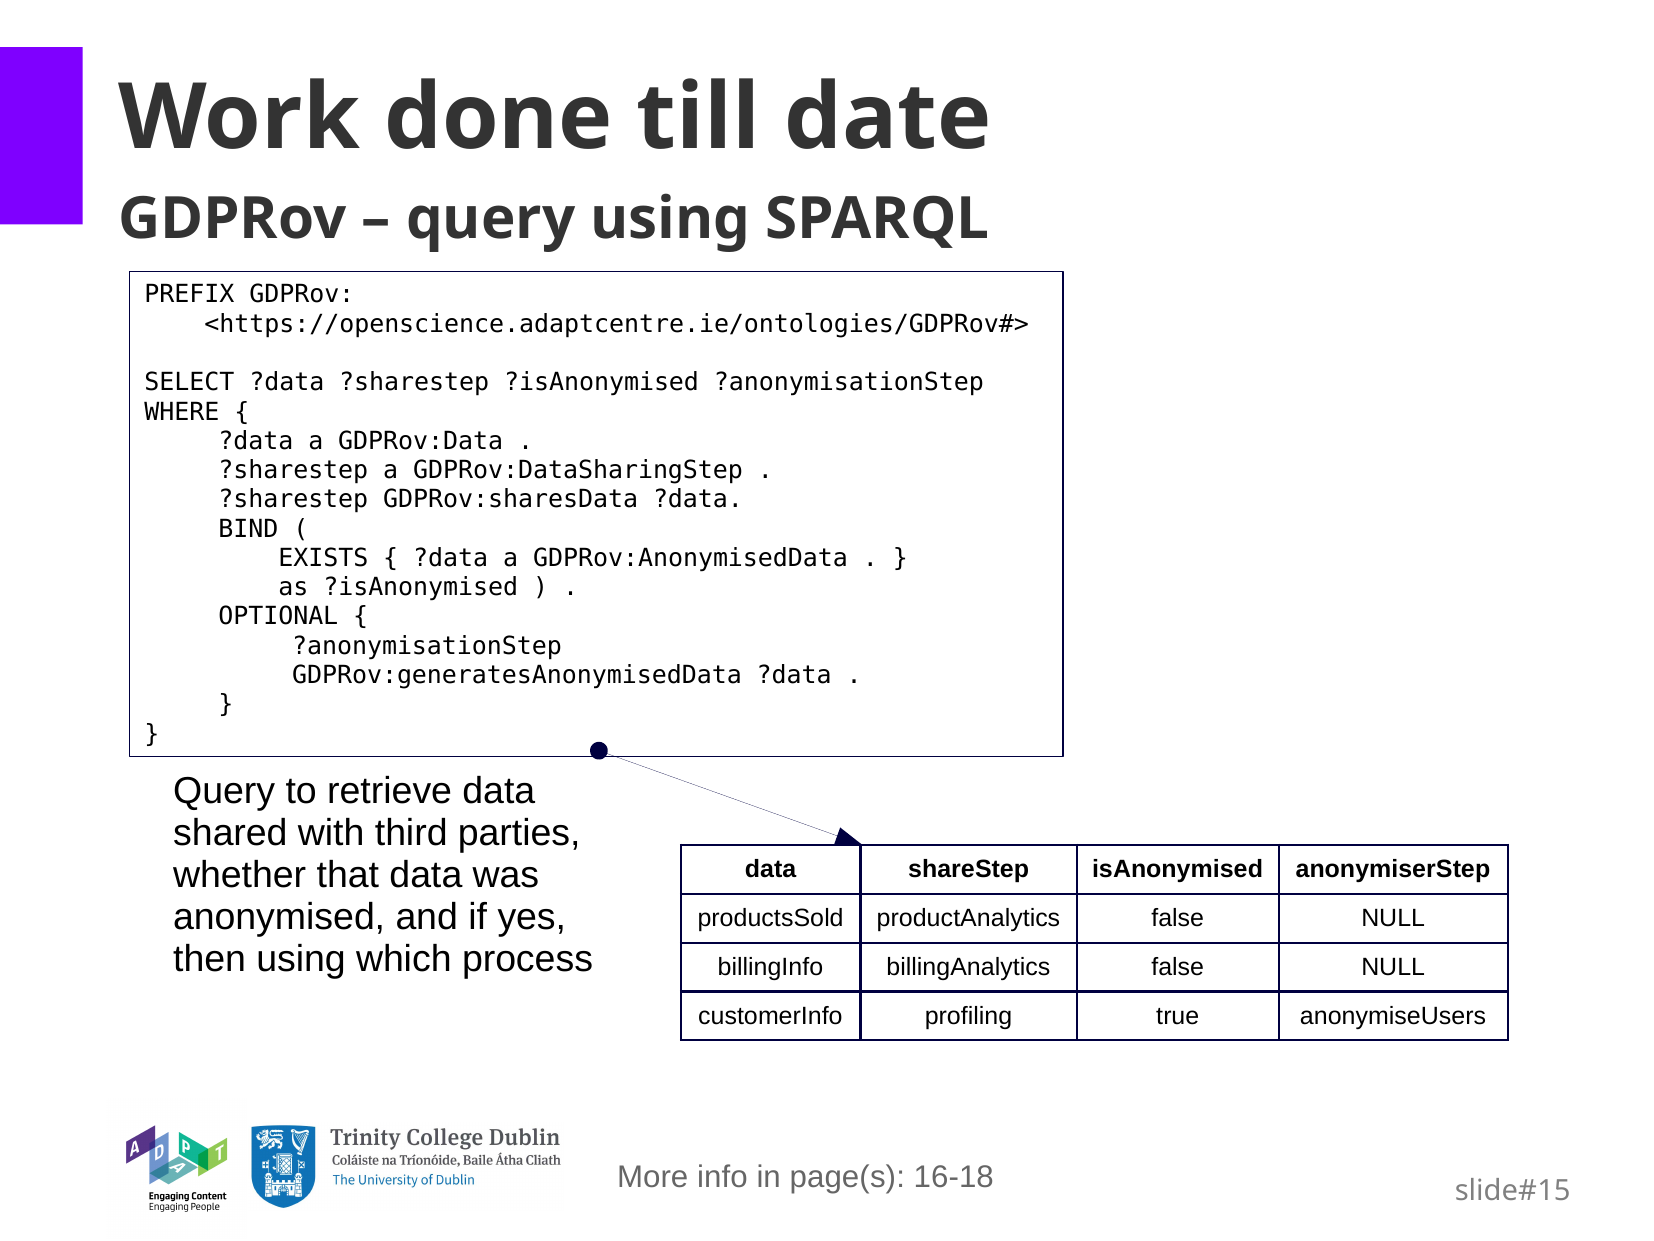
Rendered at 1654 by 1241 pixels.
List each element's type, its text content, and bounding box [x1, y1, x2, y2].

table_cell false [1078, 944, 1278, 990]
picture [248, 1122, 564, 1211]
table_cell profiling [862, 993, 1076, 1039]
text_box PREFIX GDPRov: <https://openscience.adaptcentre.ie/ontologies/GDPRov#> SELECT ?data ?sharestep ?isAnonymised ?anonymisationStep WHERE { ?data a GDPRov:Data . ?sharestep a GDPRov:DataSharingStep . ?sharestep GDPRov:sharesData ?data. BIND ( EXISTS { ?data a GDPRov:AnonymisedData . } as ?isAnonymised ) . OPTIONAL { ?anonymisationStep GDPRov:generatesAnonymisedData ?data . } } [129, 271, 1063, 748]
text_box Query to retrieve data shared with third parties, whether that data was anonymised, and if yes, then using which process [158, 762, 626, 1110]
table_cell anonymiseUsers [1280, 993, 1507, 1039]
table_cell billingAnalytics [862, 944, 1076, 990]
table_cell customerInfo [682, 993, 859, 1039]
table_header data [682, 846, 859, 893]
table_header isAnonymised [1078, 846, 1278, 893]
table_header shareStep [862, 846, 1076, 893]
table_cell NULL [1280, 895, 1507, 942]
table_cell NULL [1280, 944, 1507, 990]
table_header anonymiserStep [1280, 846, 1507, 893]
table_cell false [1078, 895, 1278, 942]
table_cell billingInfo [682, 944, 859, 990]
picture [106, 1098, 247, 1239]
text_box More info in page(s): 16-18 [602, 1151, 1418, 1202]
table_cell productsSold [682, 895, 859, 942]
table_cell productAnalytics [862, 895, 1076, 942]
title Work done till date GDPRov – query using SPARQL [118, 49, 1571, 257]
table_cell true [1078, 993, 1278, 1039]
